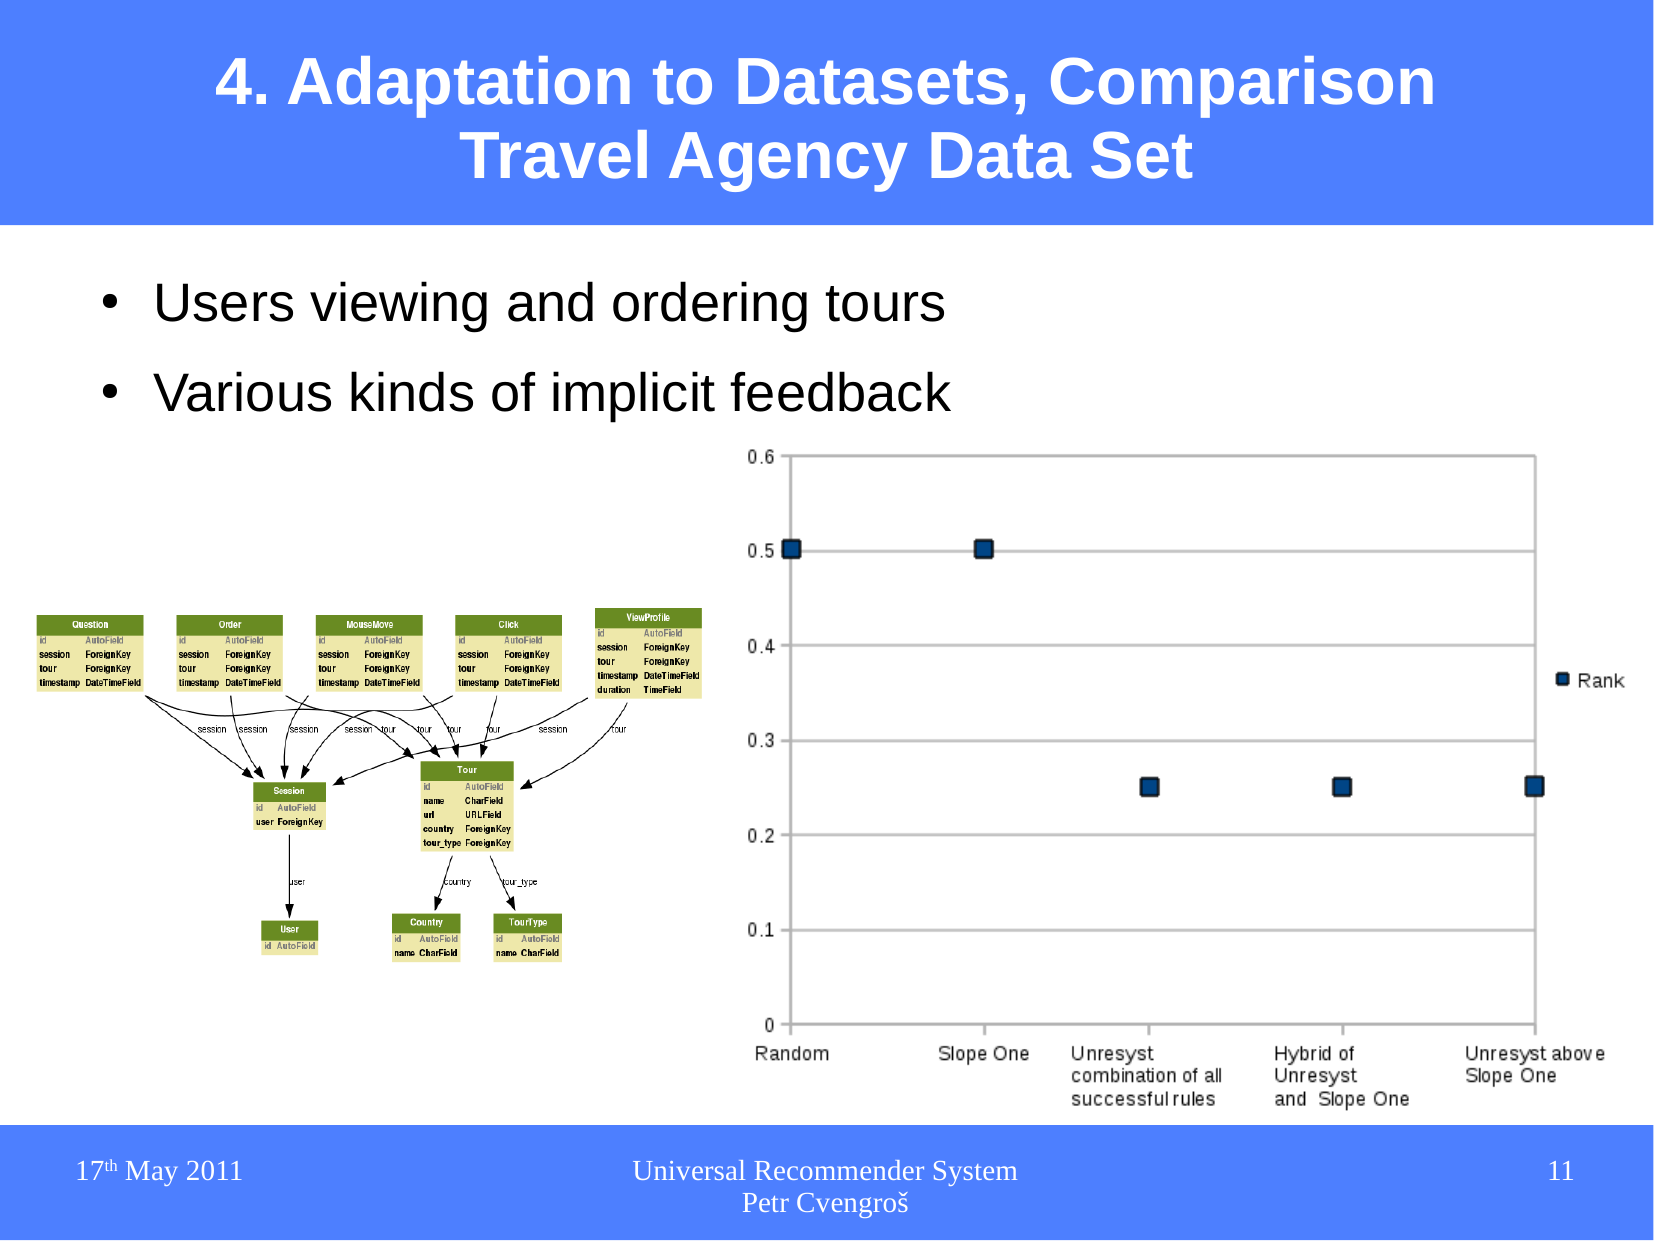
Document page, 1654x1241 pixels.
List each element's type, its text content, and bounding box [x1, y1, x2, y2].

list Users viewing and ordering tours Various kinds of implicit feedback [82, 272, 1571, 1077]
picture [25, 599, 713, 970]
title 4. Adaptation to Datasets, Comparison Travel Agency Data Set [82, 32, 1571, 205]
picture [733, 431, 1631, 1120]
